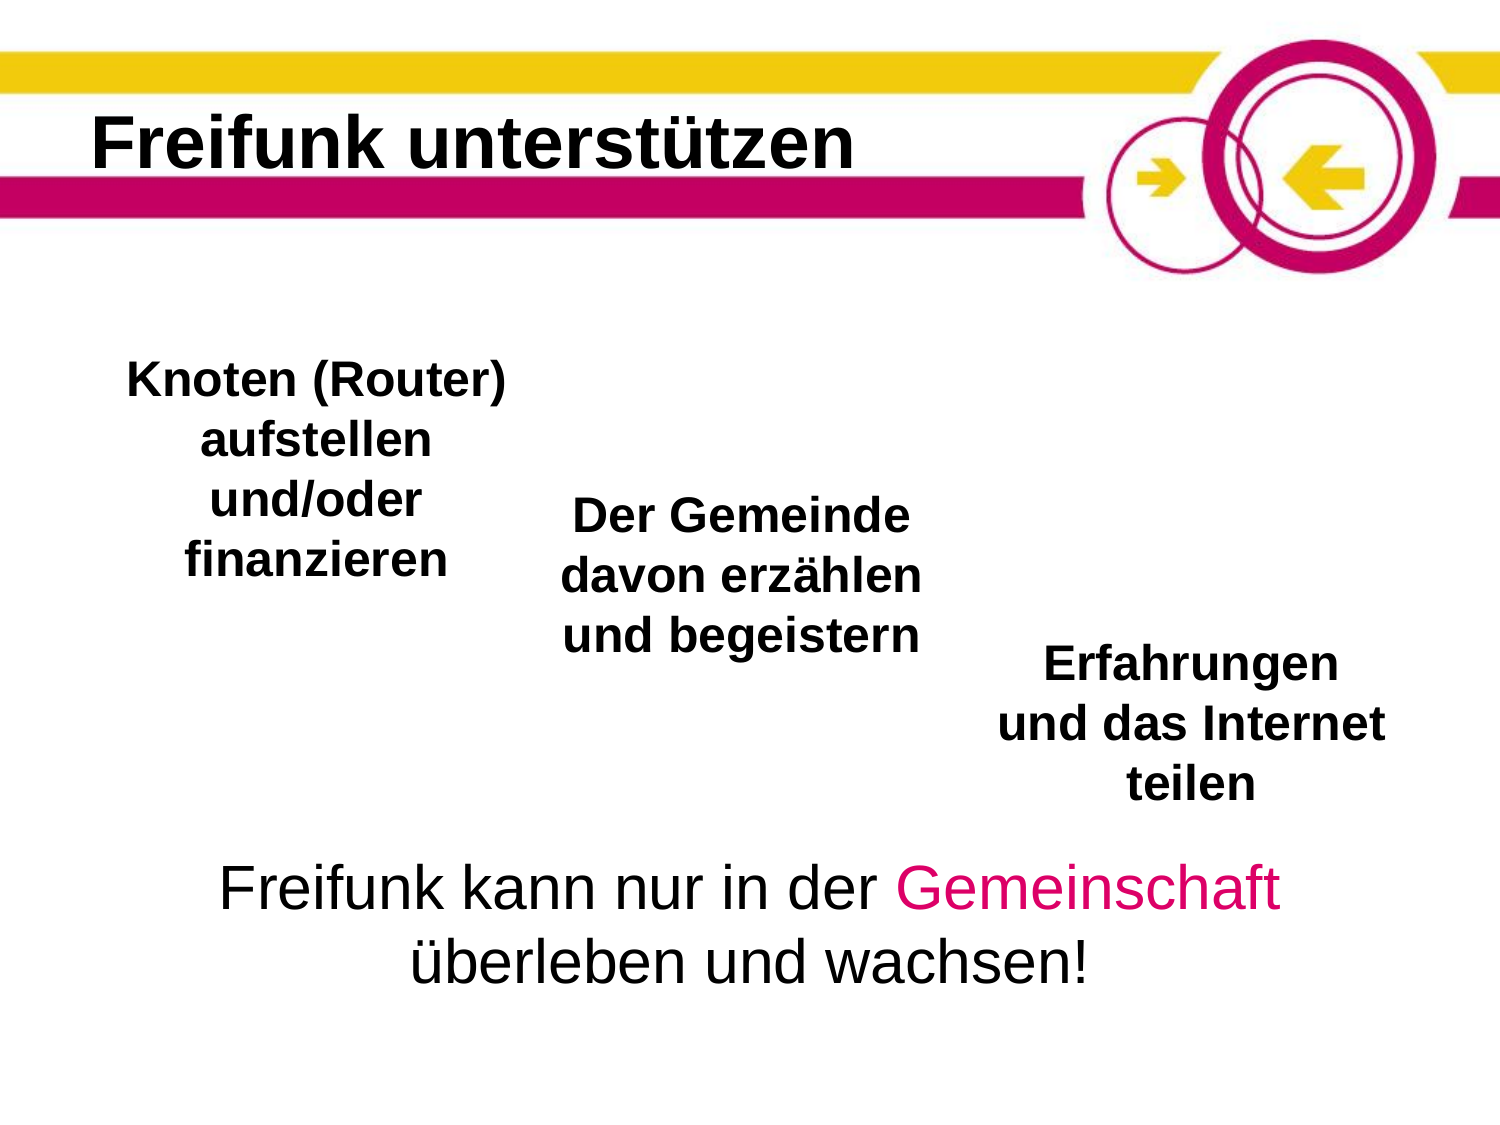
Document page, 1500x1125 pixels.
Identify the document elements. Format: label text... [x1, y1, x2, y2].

text_box Der Gemeinde davon erzählen und begeistern [527, 468, 957, 681]
text_box Freifunk kann nur in der Gemeinschaft überleben und wachsen! [75, 824, 1425, 1012]
text_box Freifunk unterstützen [75, 11, 1425, 200]
text_box Erfahrungen und das Internet teilen [977, 615, 1407, 824]
text_box Knoten (Router) aufstellen und/oder finanzieren [102, 332, 532, 546]
